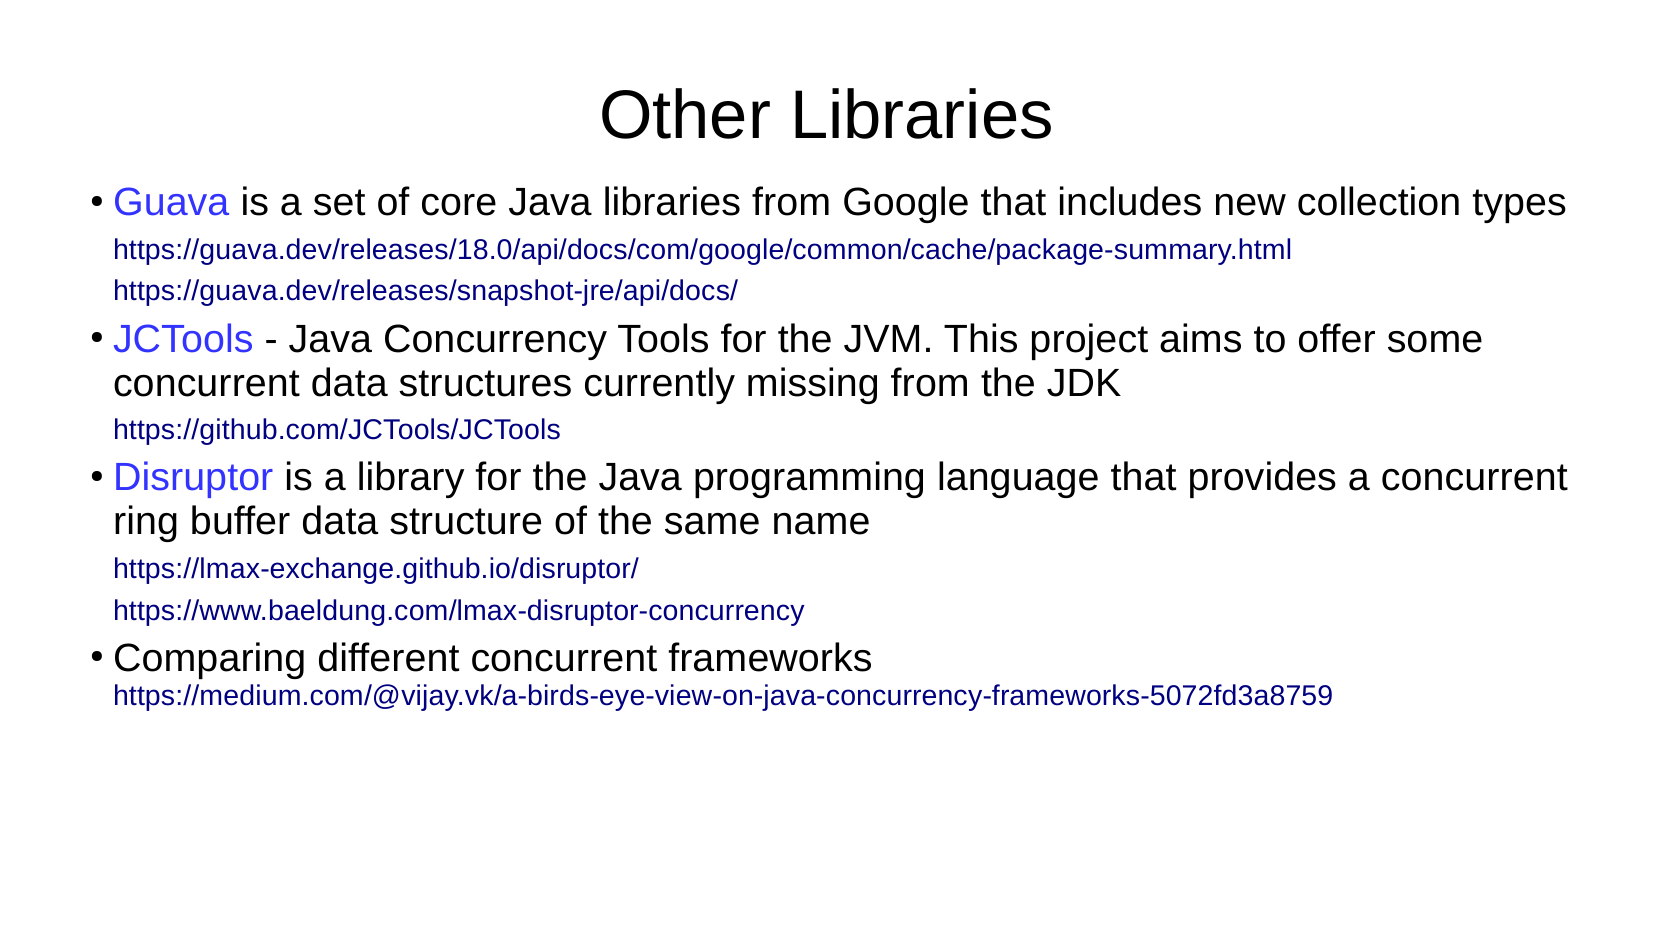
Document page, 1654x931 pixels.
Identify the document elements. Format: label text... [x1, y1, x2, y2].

list Guava is a set of core Java libraries from Google that includes new collection types https://guava.dev/releases/18.0/api/docs/com/google/common/cache/package-summary.html https://guava.dev/releases/snapshot-jre/api/docs/ JCTools - Java Concurrency Tools for the JVM. This project aims to offer some concurrent data structures currently missing from the JDK https://github.com/JCTools/JCTools Disruptor is a library for the Java programming language that provides a concurrent ring buffer data structure of the same name https://lmax-exchange.github.io/disruptor/ https://www.baeldung.com/lmax-disruptor-concurrency Comparing different concurrent frameworks https://medium.com/@vijay.vk/a-birds-eye-view-on-java-concurrency-frameworks-5072fd3a8759 [82, 179, 1571, 754]
title Other Libraries [82, 36, 1571, 179]
